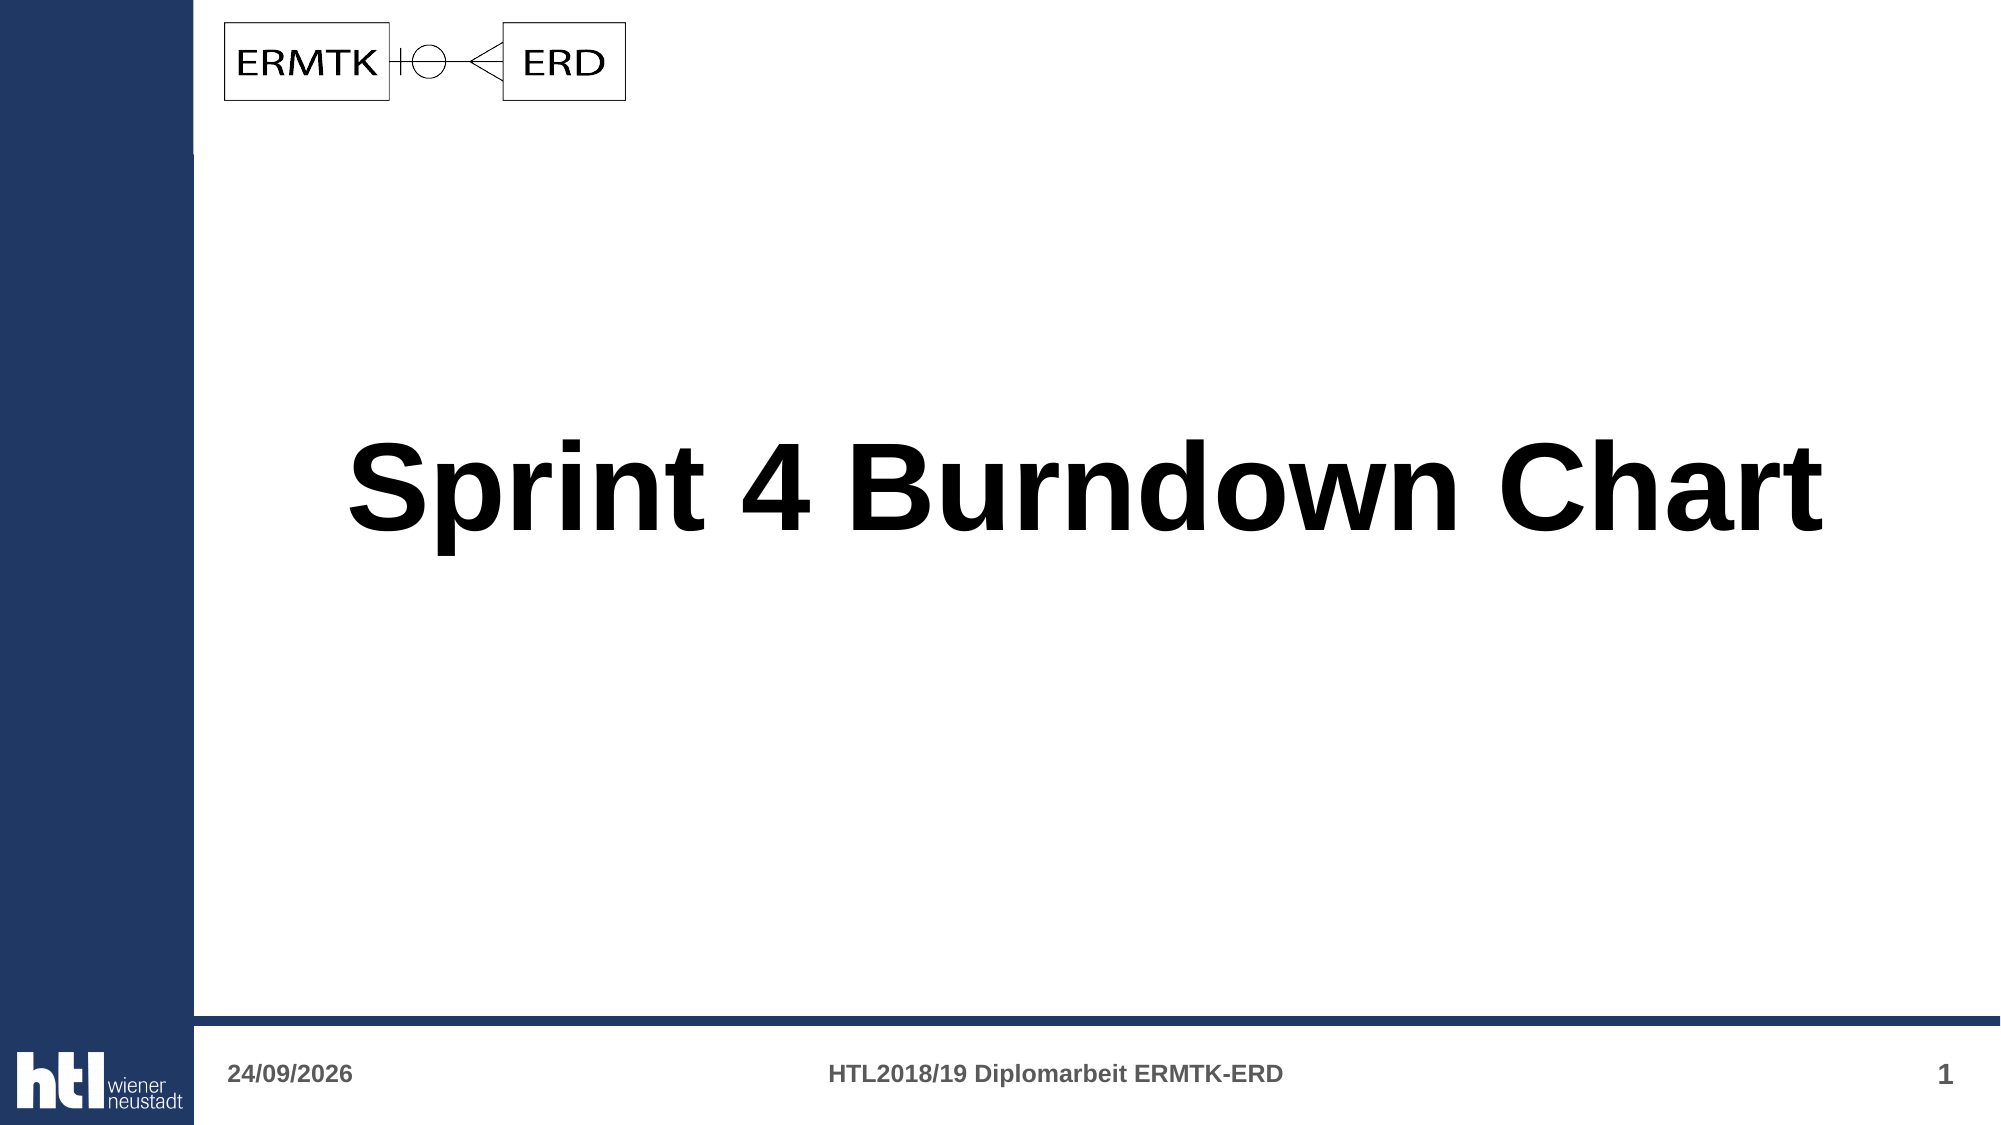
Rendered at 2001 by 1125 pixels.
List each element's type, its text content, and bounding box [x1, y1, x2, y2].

picture [224, 22, 626, 101]
picture [17, 1052, 183, 1114]
title Sprint 4 Burndown Chart [328, 170, 1843, 563]
